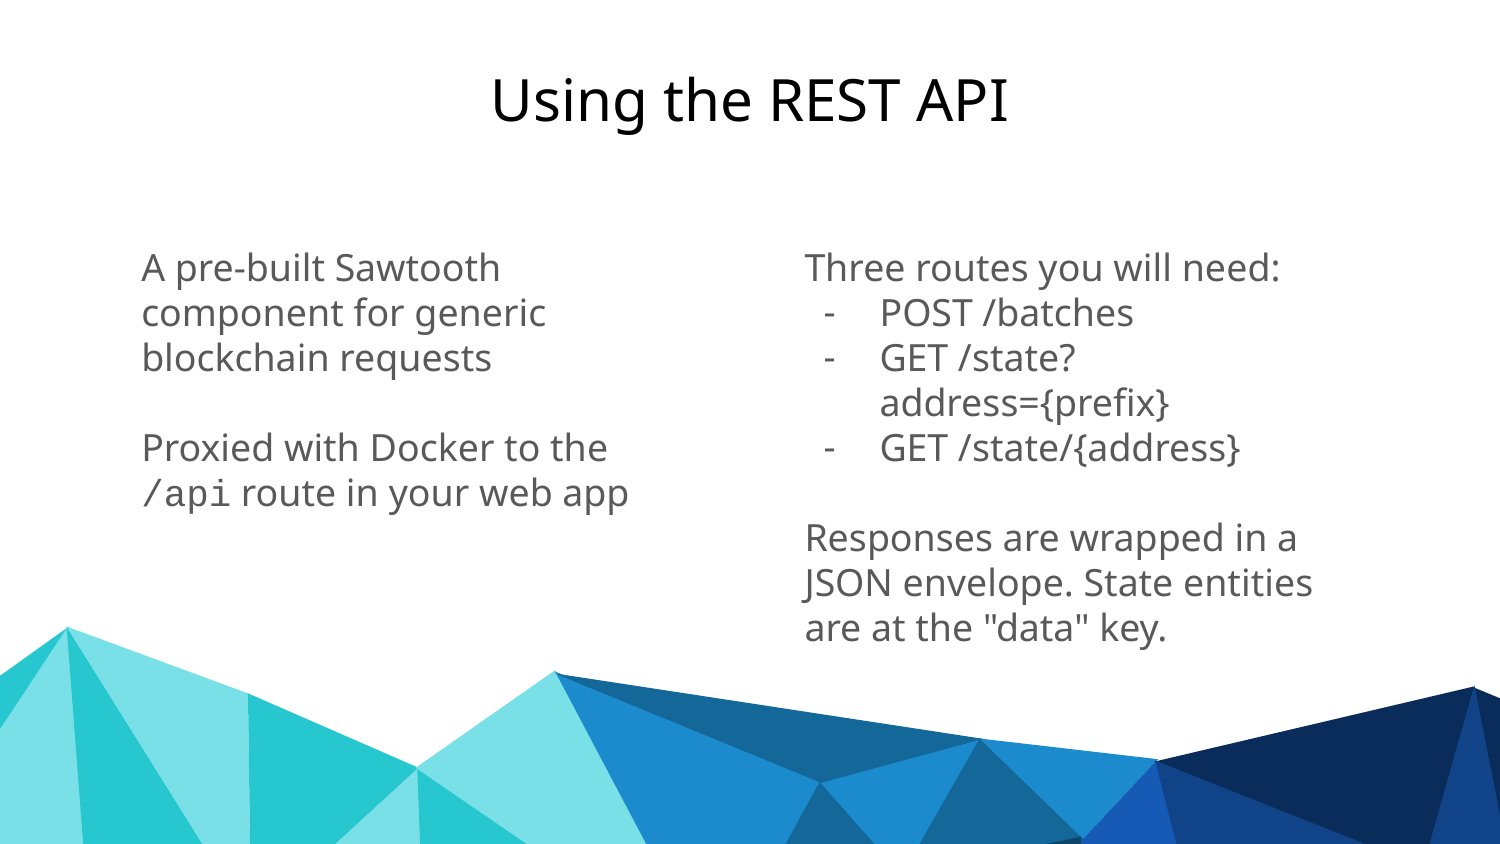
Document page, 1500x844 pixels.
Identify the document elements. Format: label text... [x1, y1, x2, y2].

list Three routes you will need: POST /batches GET /state?address={prefix} GET /state/{address} Responses are wrapped in a JSON envelope. State entities are at the "data" key. [789, 228, 1374, 751]
list A pre-built Sawtooth component for generic blockchain requests Proxied with Docker to the /api route in your web app [126, 228, 711, 751]
text_box [0, 626, 1500, 844]
title Using the REST API [51, 47, 1449, 142]
